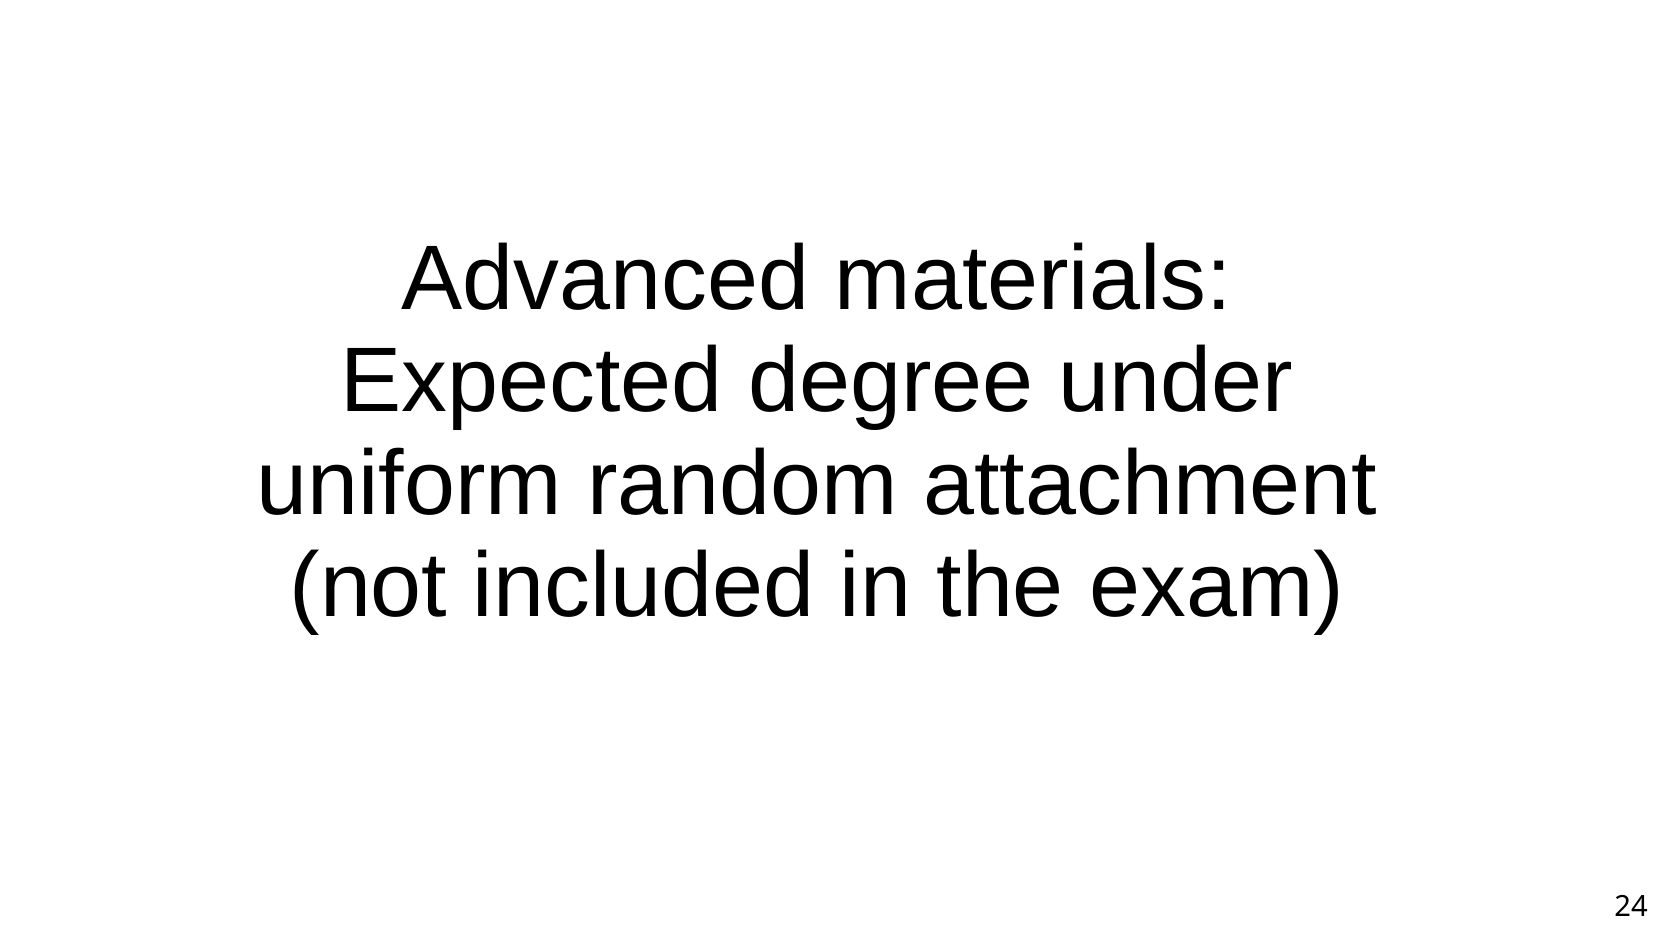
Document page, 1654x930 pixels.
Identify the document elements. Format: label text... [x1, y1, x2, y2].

title Advanced materials: Expected degree under uniform random attachment (not included in the exam) [15, 226, 1621, 637]
